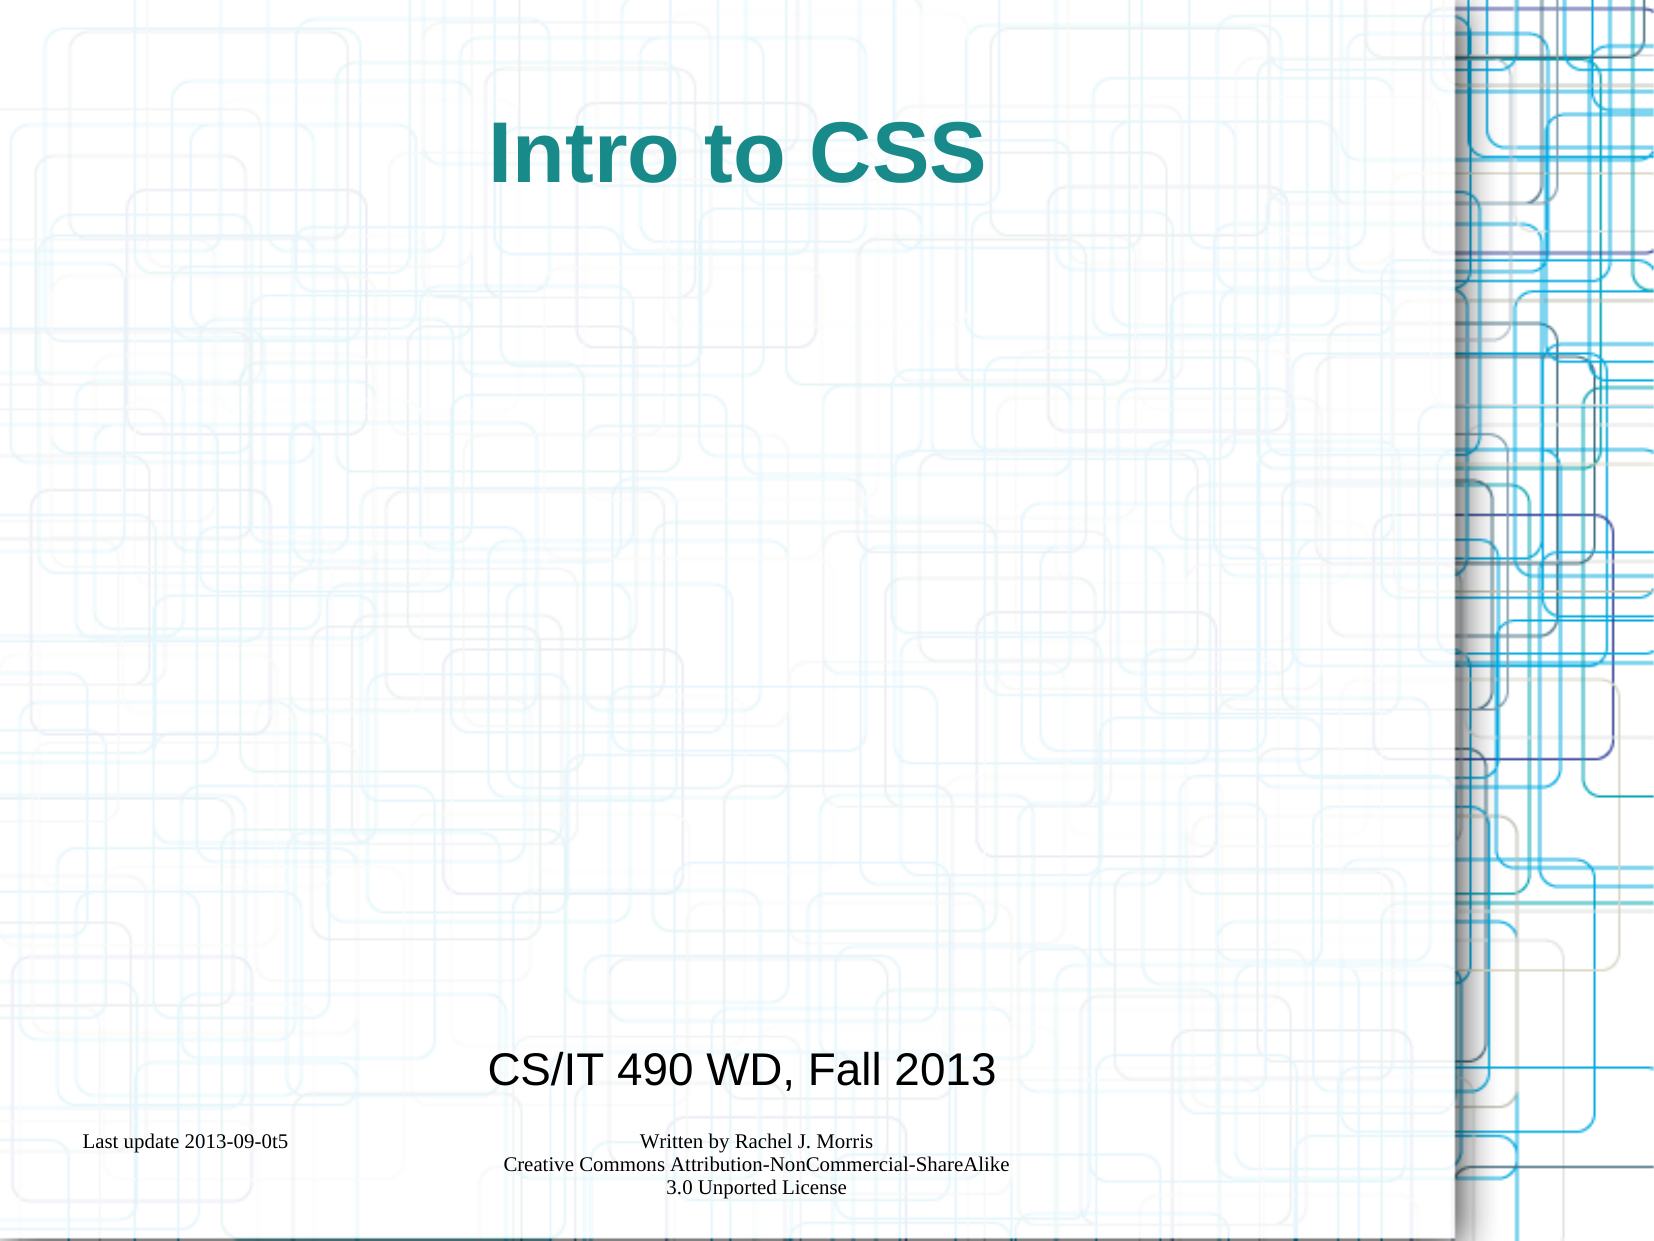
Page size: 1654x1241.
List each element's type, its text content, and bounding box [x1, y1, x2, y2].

text_box CS/IT 490 WD, Fall 2013 [75, 1043, 1410, 1096]
title Intro to CSS [59, 49, 1418, 257]
picture [0, 0, 1654, 1241]
